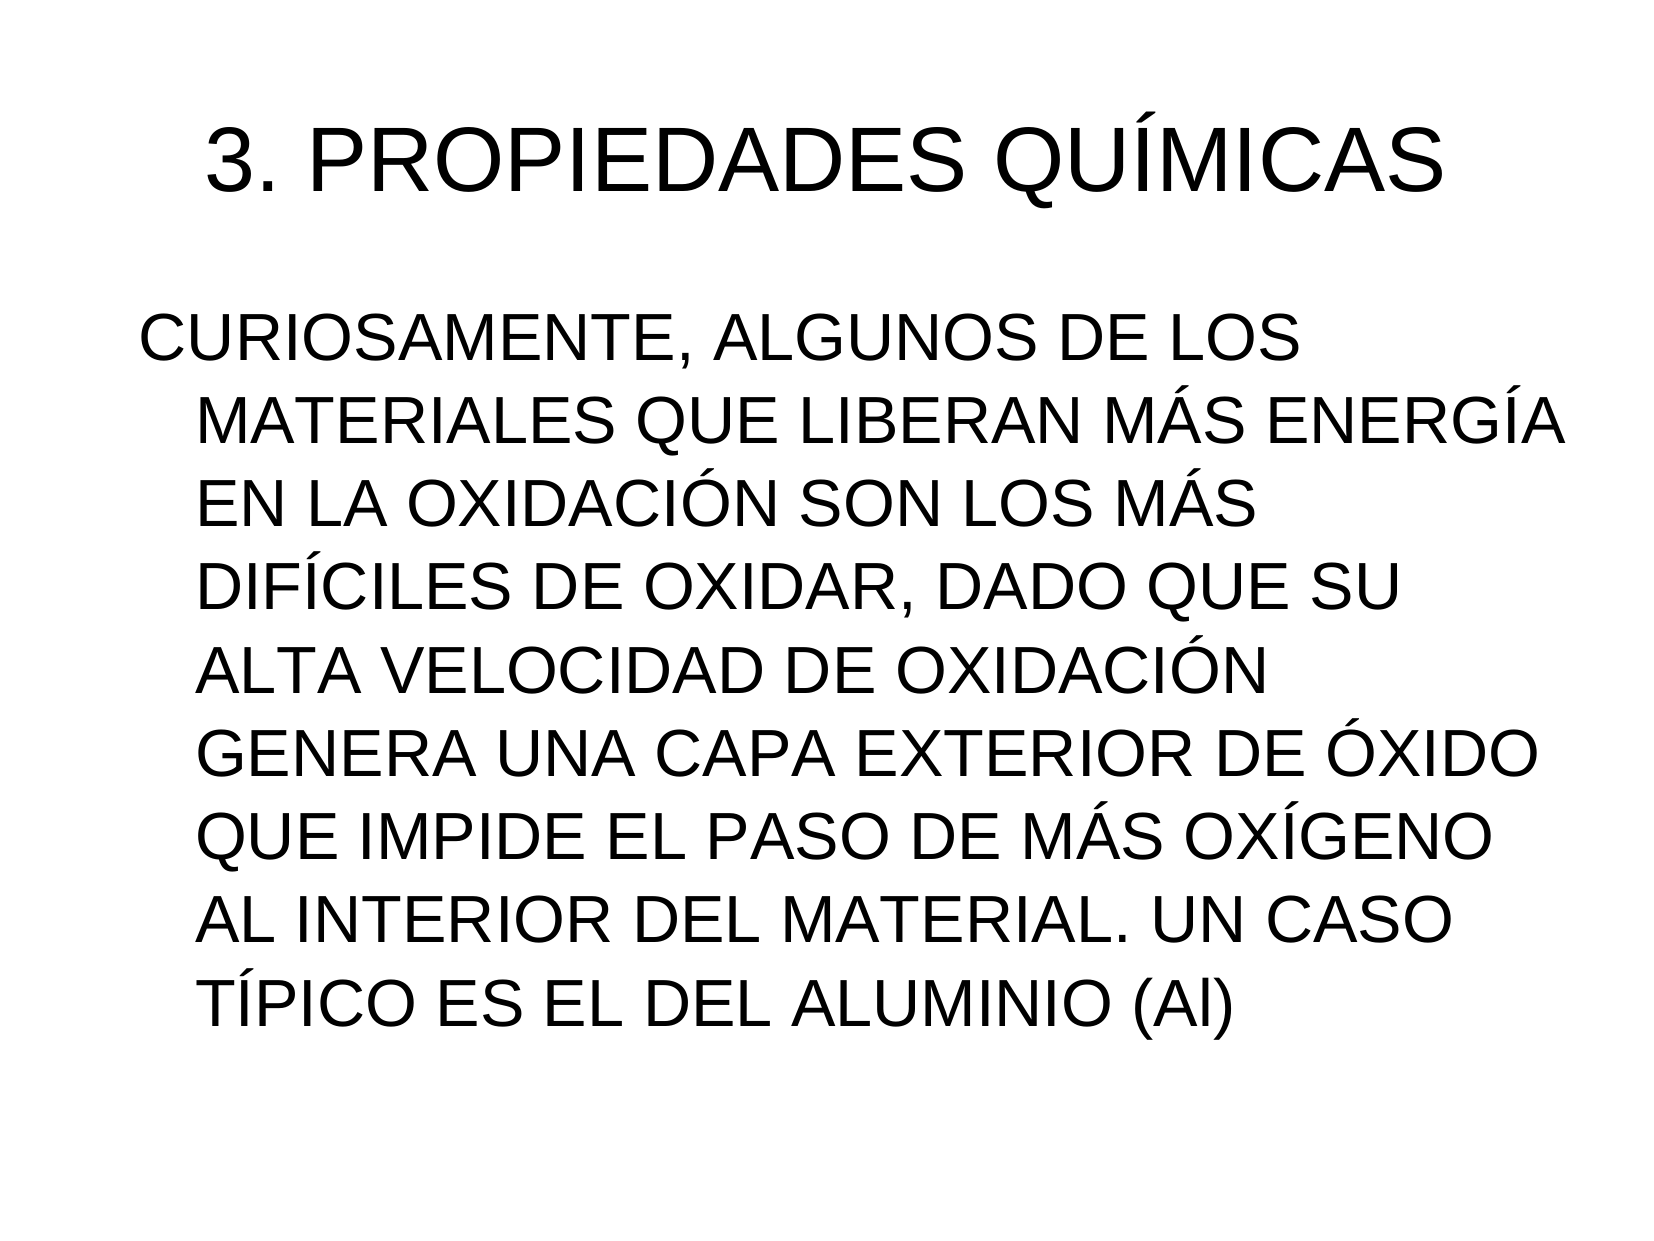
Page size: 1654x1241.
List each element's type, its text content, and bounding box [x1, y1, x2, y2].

list CURIOSAMENTE, ALGUNOS DE LOS MATERIALES QUE LIBERAN MÁS ENERGÍA EN LA OXIDACIÓN SON LOS MÁS DIFÍCILES DE OXIDAR, DADO QUE SU ALTA VELOCIDAD DE OXIDACIÓN GENERA UNA CAPA EXTERIOR DE ÓXIDO QUE IMPIDE EL PASO DE MÁS OXÍGENO AL INTERIOR DEL MATERIAL. UN CASO TÍPICO ES EL DEL ALUMINIO (Al) [82, 290, 1571, 1109]
title 3. PROPIEDADES QUÍMICAS [82, 38, 1571, 268]
